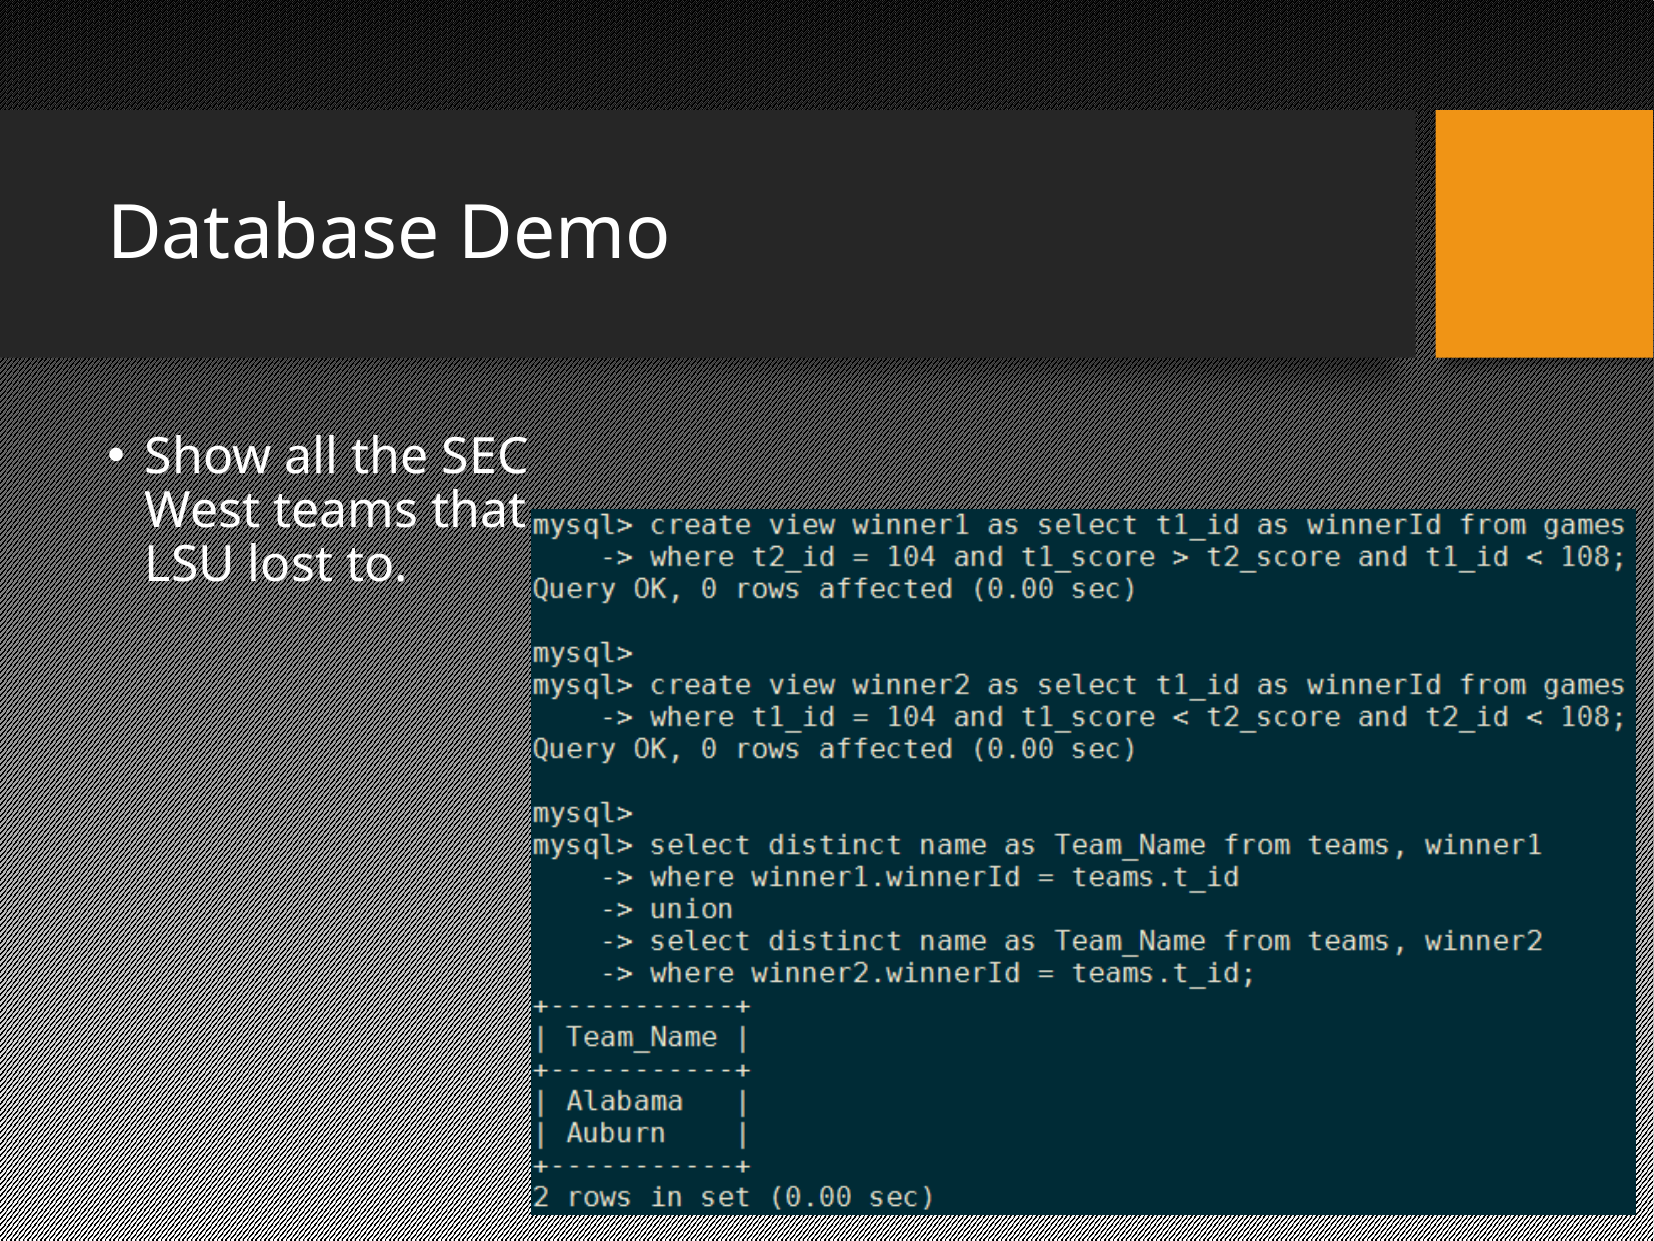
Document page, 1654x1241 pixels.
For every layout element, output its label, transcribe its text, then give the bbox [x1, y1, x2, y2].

picture [0, 0, 1654, 1241]
list Show all the SEC West teams that LSU lost to. [92, 422, 616, 1074]
title Database Demo [92, 136, 1397, 332]
